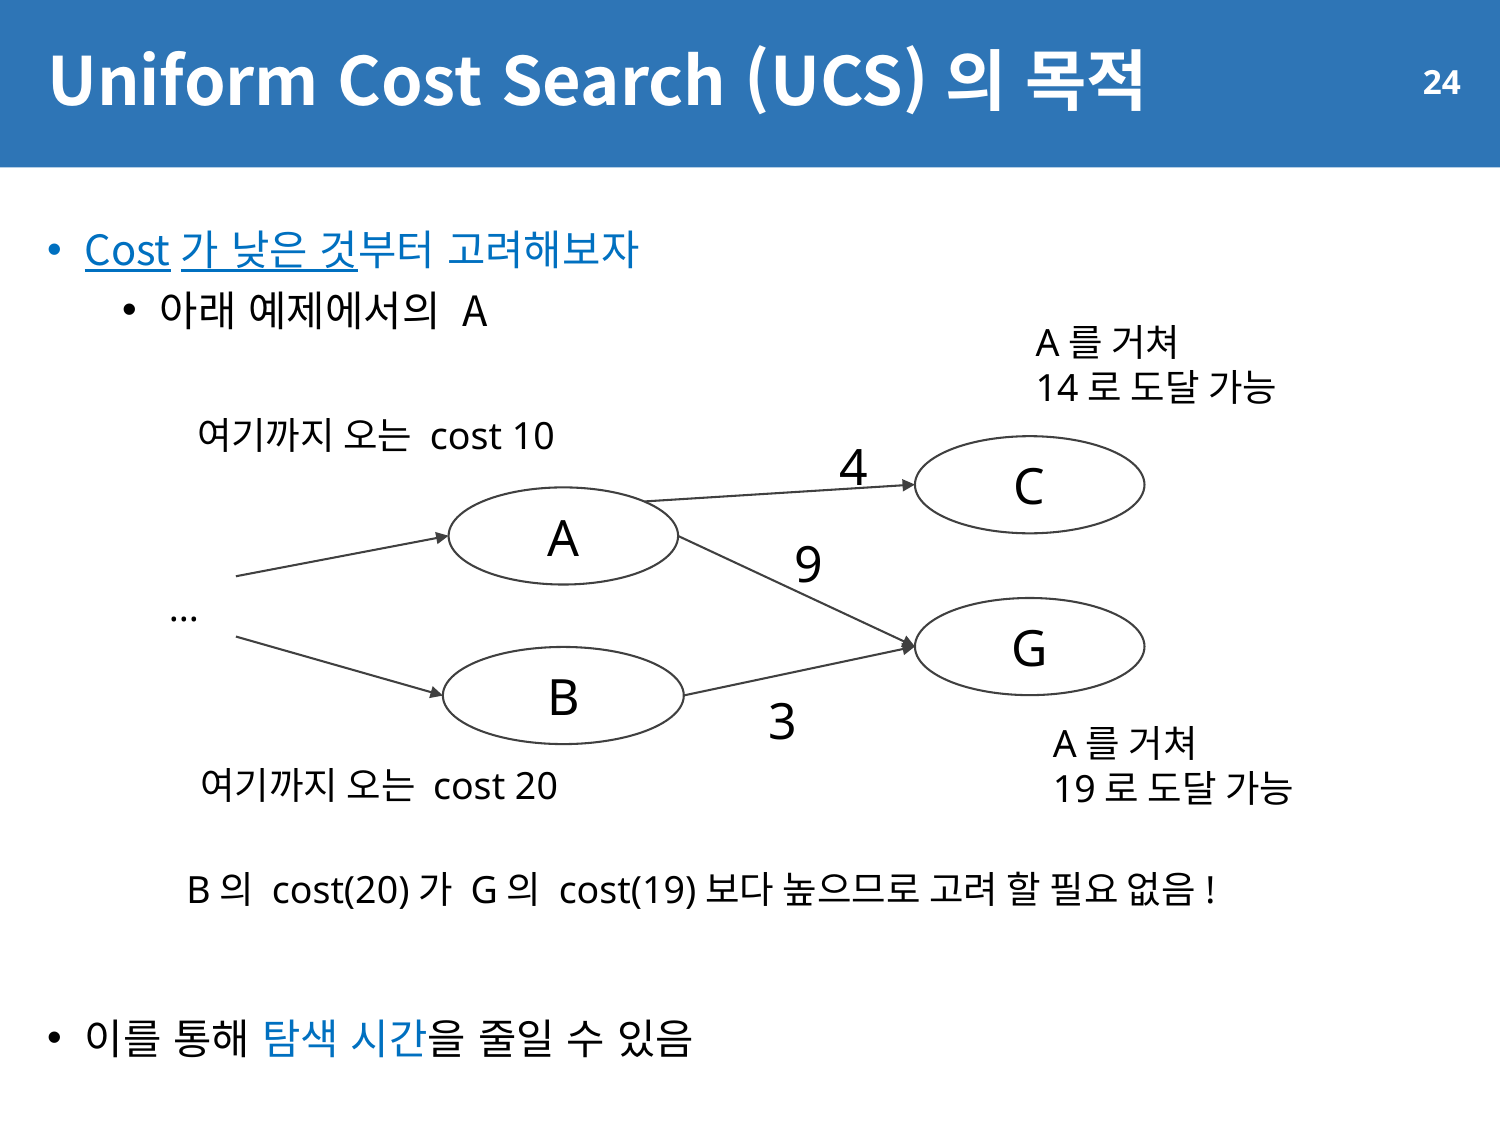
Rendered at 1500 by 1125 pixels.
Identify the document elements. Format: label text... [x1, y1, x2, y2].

text_box A를 거쳐 19로 도달 가능 [1038, 712, 1310, 818]
text_box G [915, 597, 1145, 696]
title Uniform Cost Search (UCS)의 목적 [32, 20, 1476, 148]
text_box C [914, 436, 1145, 534]
text_box A [448, 487, 678, 585]
text_box ... [154, 576, 214, 637]
text_box 여기까지 오는 cost 20 [185, 754, 574, 815]
text_box 3 [753, 682, 813, 758]
text_box A를 거쳐 14로 도달 가능 [1020, 311, 1293, 417]
text_box 9 [779, 525, 838, 601]
text_box B의 cost(20)가 G의 cost(19)보다 높으므로 고려 할 필요 없음! [171, 858, 1313, 919]
text_box 4 [824, 428, 883, 504]
list Cost가 낮은 것부터 고려해보자 아래 예제에서의 A 이를 통해 탐색 시간을 줄일 수 있음 [32, 206, 1476, 1100]
text_box 여기까지 오는 cost 10 [182, 404, 570, 465]
slide_number <number> [1273, 53, 1476, 114]
text_box B [442, 646, 684, 745]
